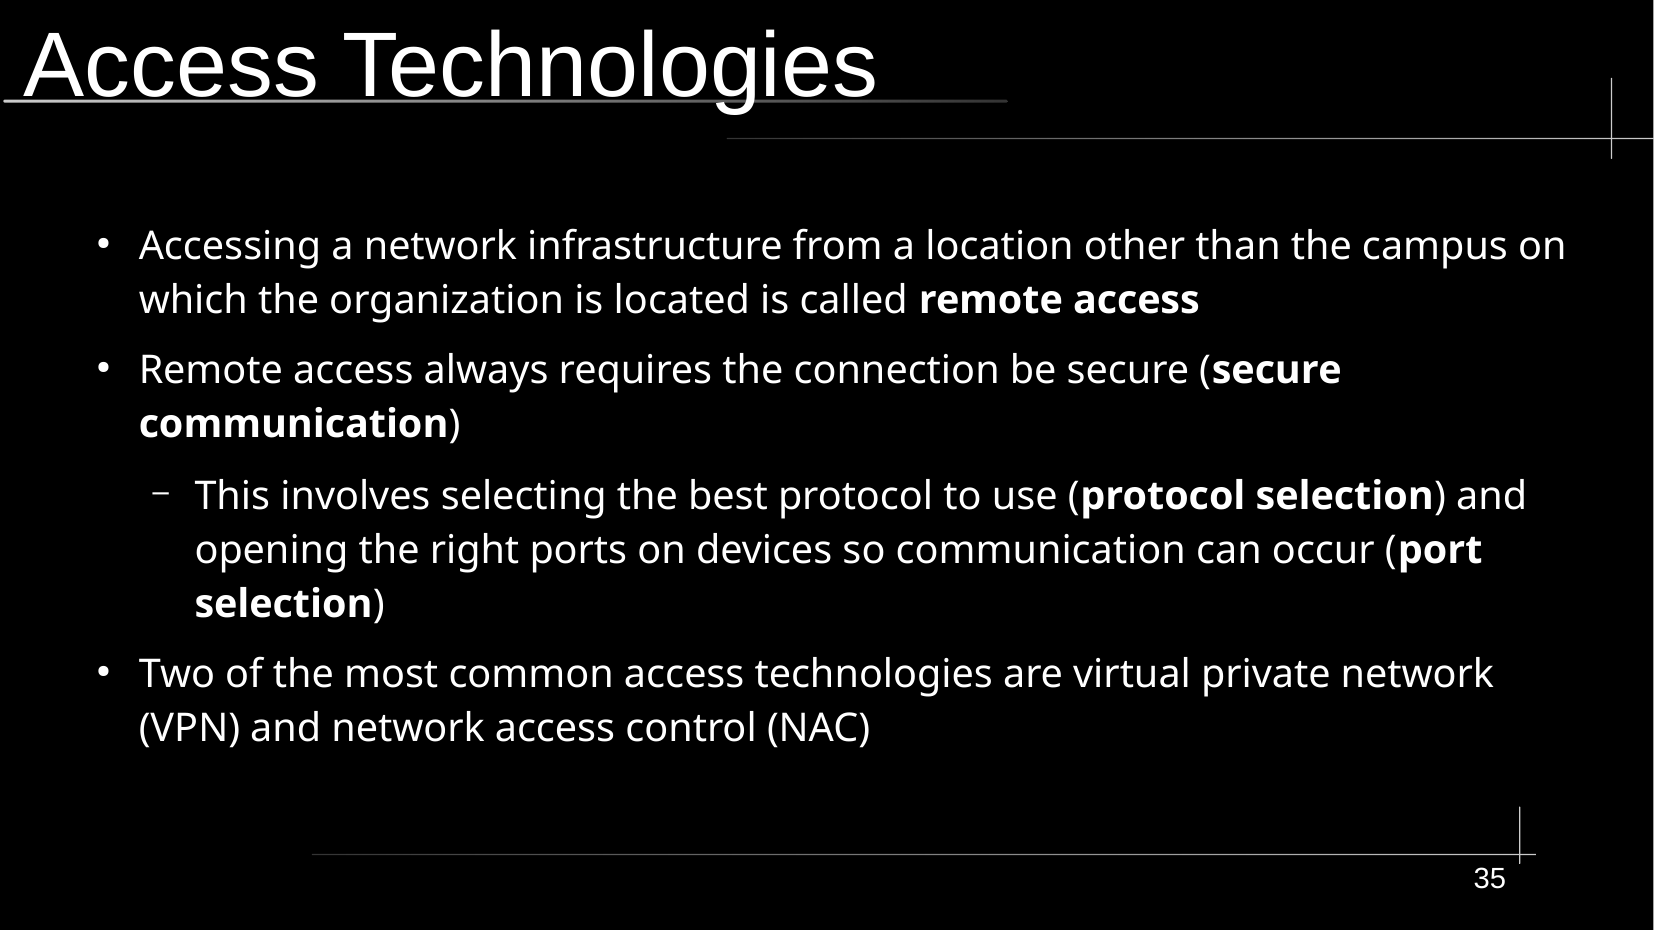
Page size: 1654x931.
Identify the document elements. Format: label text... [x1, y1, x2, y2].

list Accessing a network infrastructure from a location other than the campus on which the organization is located is called remote access Remote access always requires the connection be secure (secure communication) This involves selecting the best protocol to use (protocol selection) and opening the right ports on devices so communication can occur (port selection) Two of the most common access technologies are virtual private network (VPN) and network access control (NAC) [82, 217, 1571, 758]
title Access Technologies [23, 11, 1589, 119]
